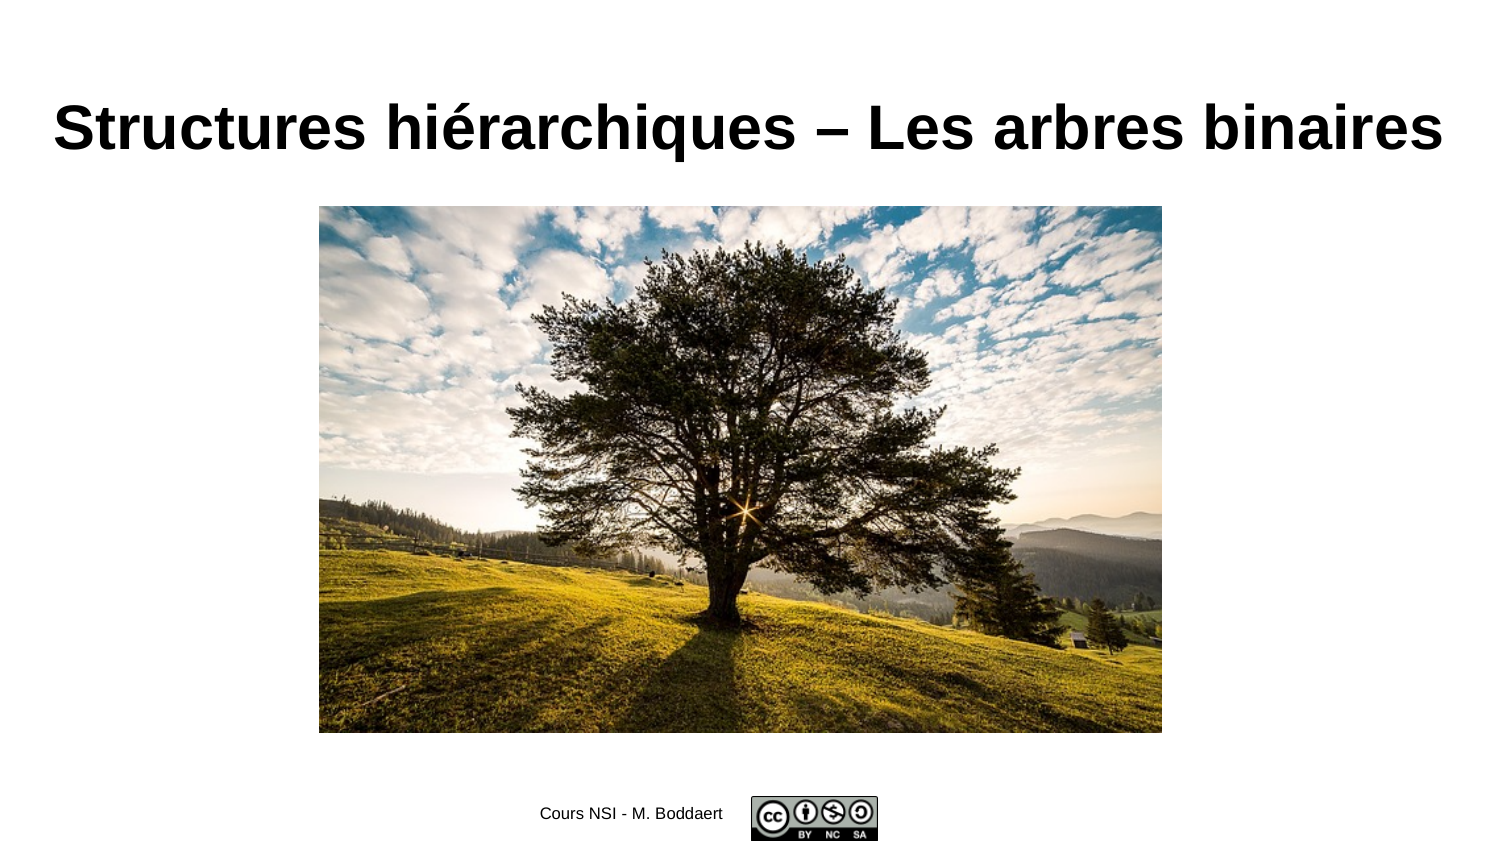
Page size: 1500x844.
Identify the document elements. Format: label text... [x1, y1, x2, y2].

title Structures hiérarchiques – Les arbres binaires [51, 63, 1449, 178]
picture [319, 206, 1162, 733]
picture [751, 796, 878, 841]
